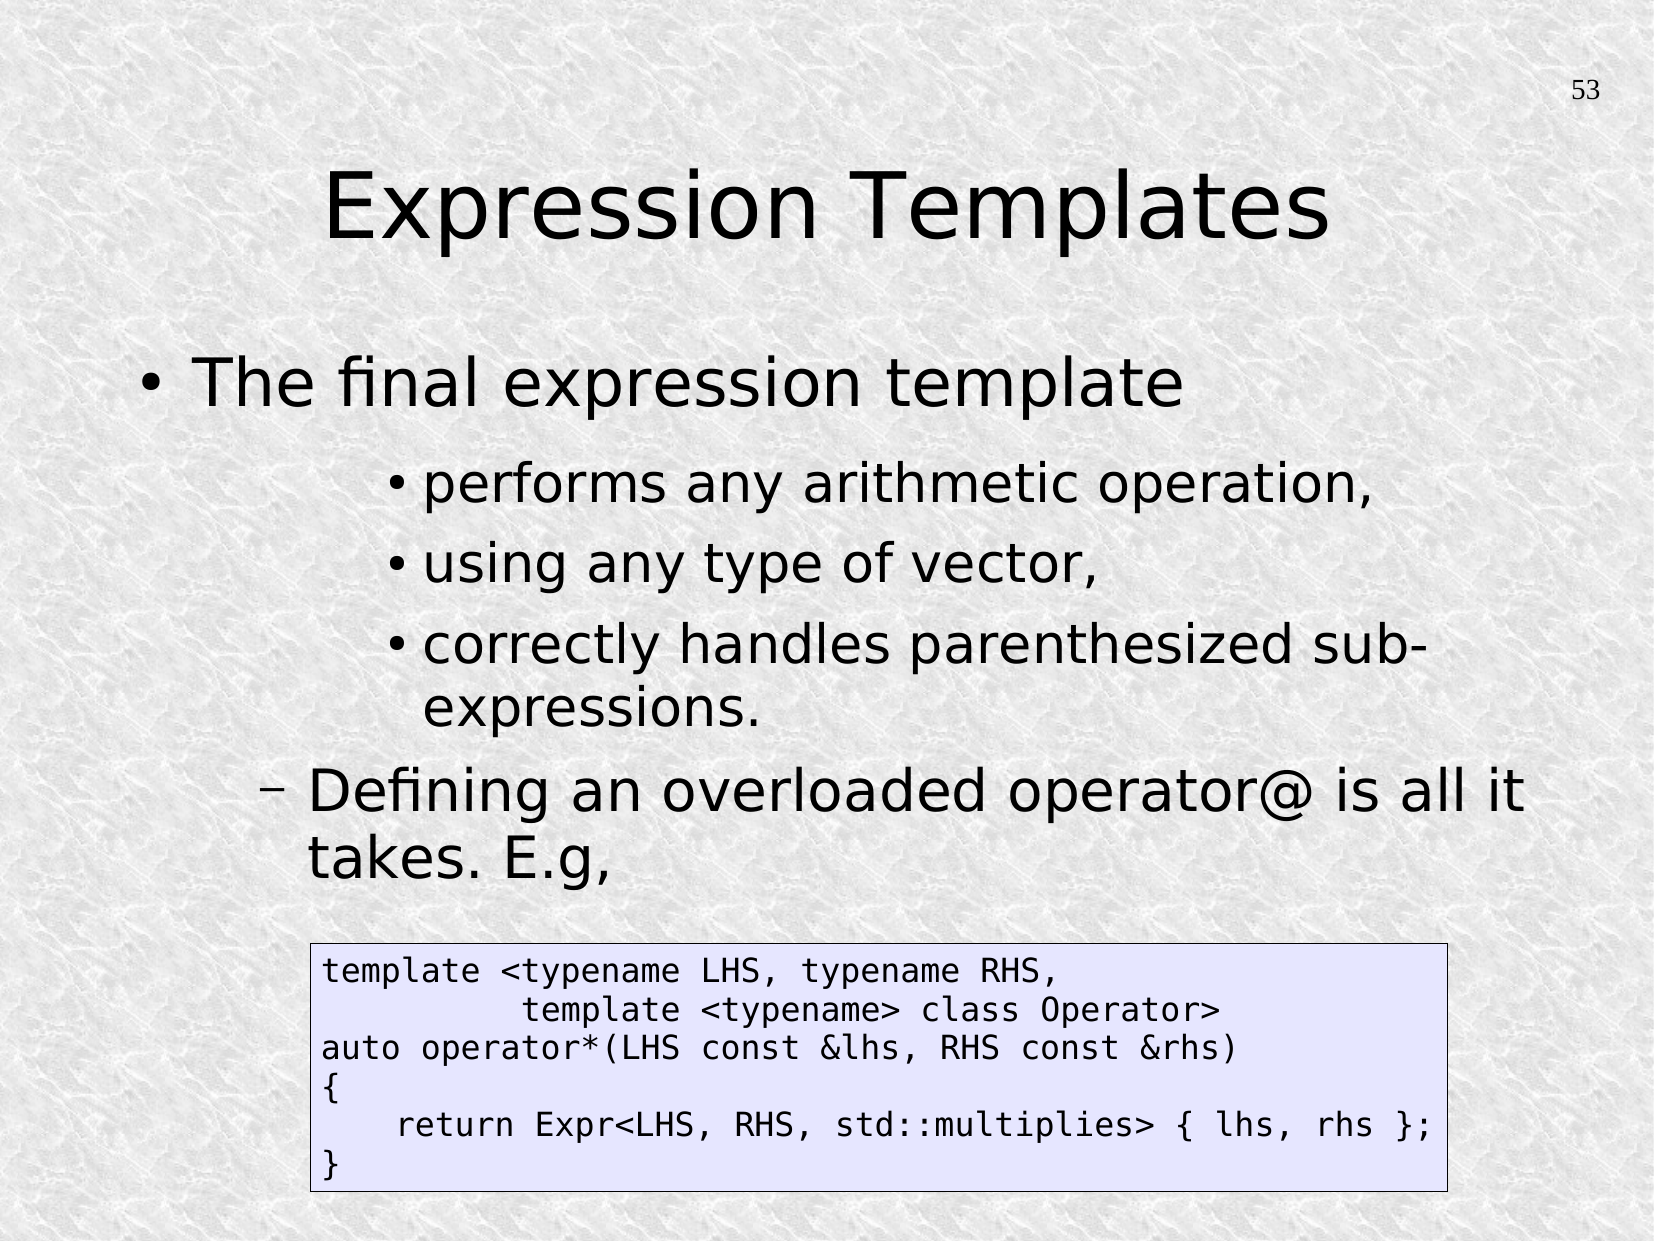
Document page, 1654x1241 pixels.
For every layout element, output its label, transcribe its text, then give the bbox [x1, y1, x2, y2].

picture [0, 0, 1654, 1241]
title Expression Templates [121, 102, 1534, 310]
text_box [310, 943, 1448, 1192]
list The final expression template performs any arithmetic operation, using any type of vector, correctly handles parenthesized sub-expressions. Defining an overloaded operator@ is all it takes. E.g, [121, 344, 1567, 1127]
text_box template <typename LHS, typename RHS, template <typename> class Operator> auto operator*(LHS const &lhs, RHS const &rhs) { return Expr<LHS, RHS, std::multiplies> { lhs, rhs }; } [320, 952, 1494, 1184]
